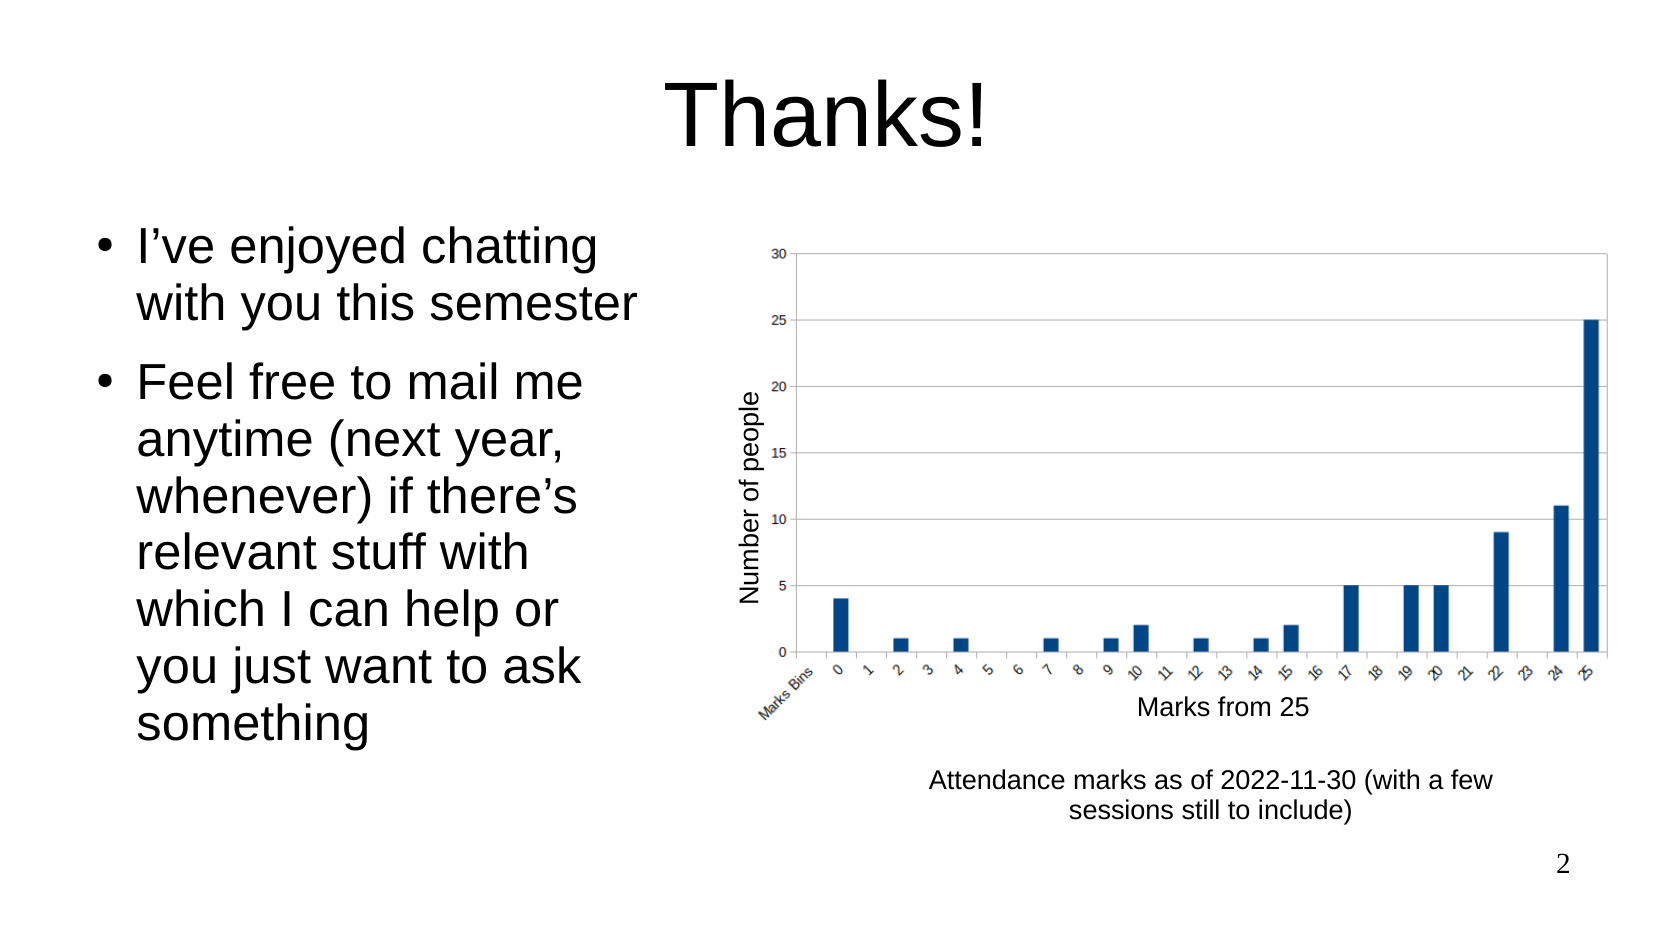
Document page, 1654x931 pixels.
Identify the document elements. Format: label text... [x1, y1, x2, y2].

text_box Marks from 25 [1122, 685, 1418, 784]
text_box Attendance marks as of 2022-11-30 (with a few sessions still to include) [885, 757, 1536, 857]
text_box Number of people [726, 265, 772, 621]
title Thanks! [82, 37, 1571, 193]
list I’ve enjoyed chatting with you this semester Feel free to mail me anytime (next year, whenever) if there’s relevant stuff with which I can help or you just want to ask something [82, 217, 650, 758]
picture [738, 236, 1625, 735]
